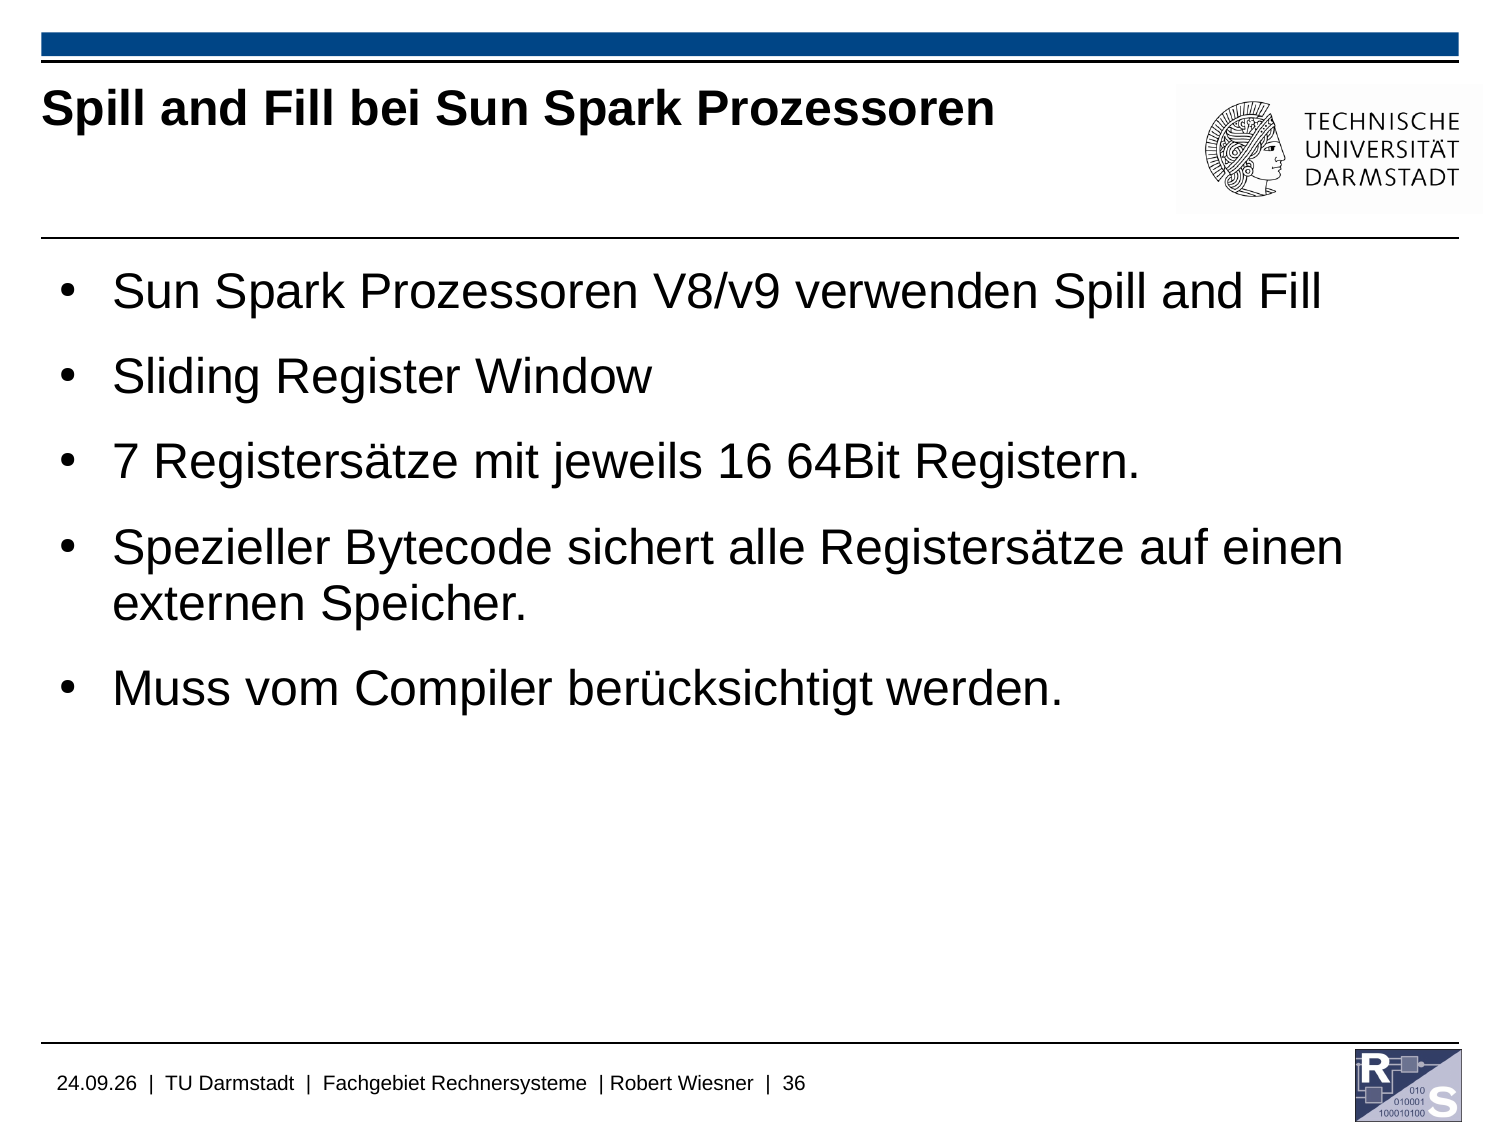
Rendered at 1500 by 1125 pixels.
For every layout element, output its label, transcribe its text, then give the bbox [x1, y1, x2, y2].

list Sun Spark Prozessoren V8/v9 verwenden Spill and Fill Sliding Register Window 7 Registersätze mit jeweils 16 64Bit Registern. Spezieller Bytecode sichert alle Registersätze auf einen externen Speicher. Muss vom Compiler berücksichtigt werden. [41, 263, 1455, 1032]
picture [1355, 1049, 1462, 1122]
title Spill and Fill bei Sun Spark Prozessoren [41, 32, 1131, 183]
